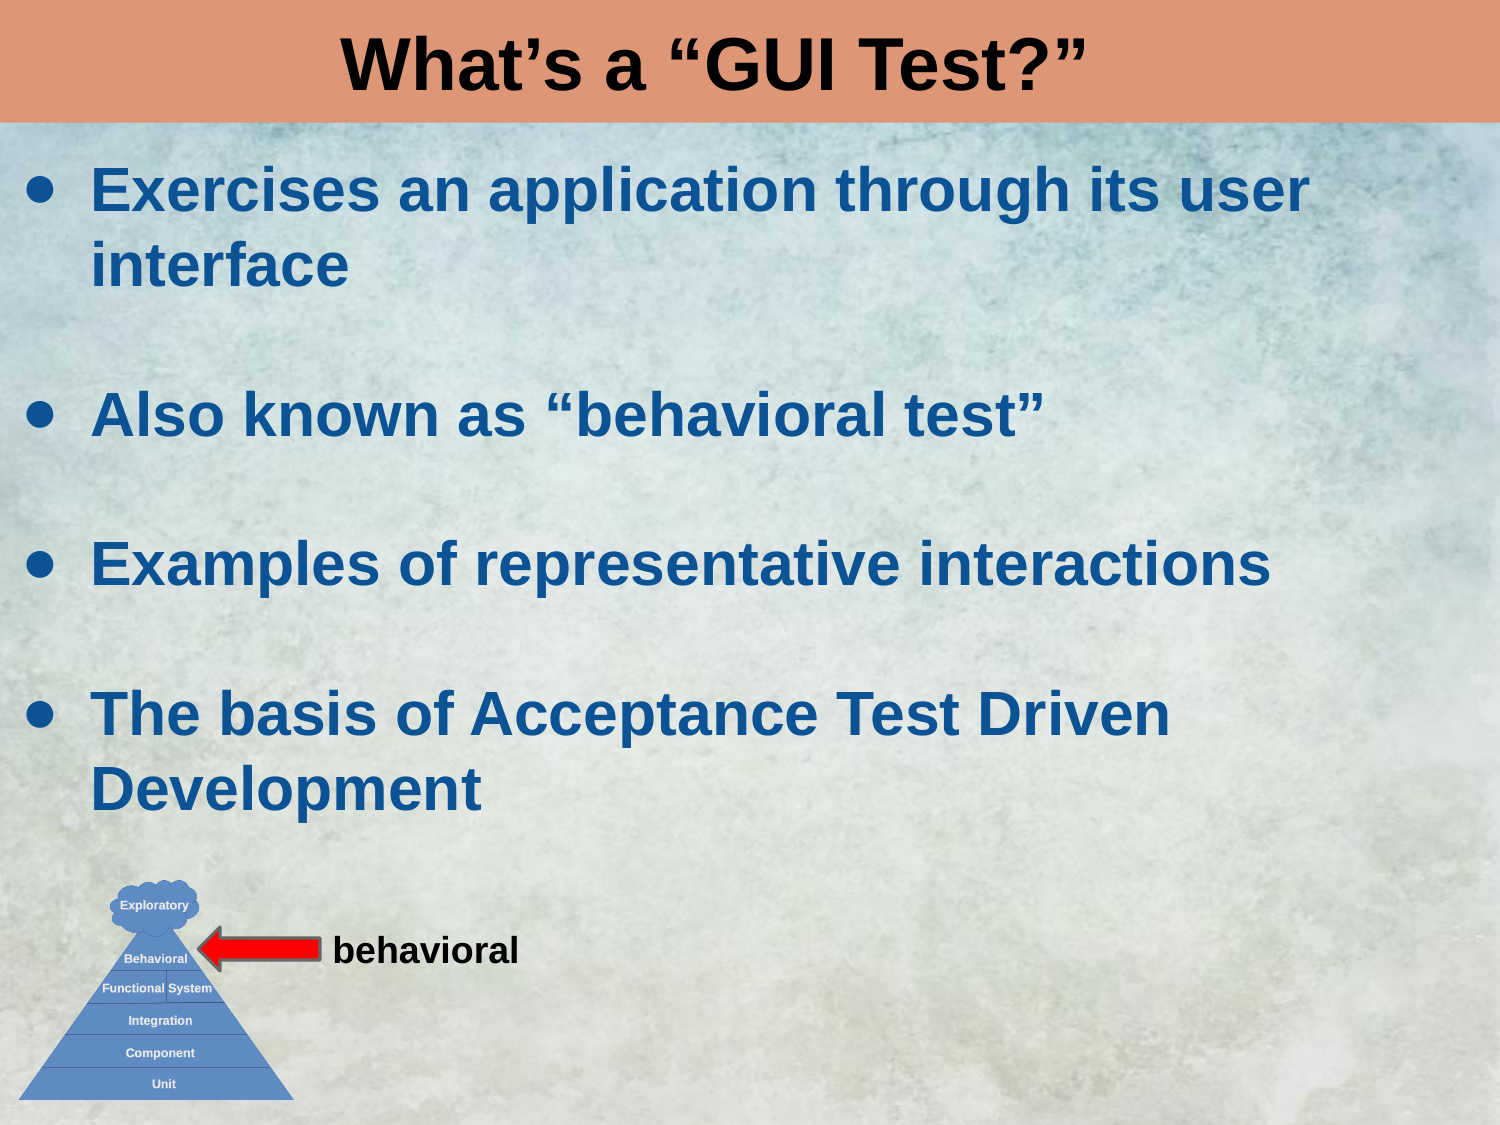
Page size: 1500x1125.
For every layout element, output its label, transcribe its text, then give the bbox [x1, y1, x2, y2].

text_box What’s a “GUI Test?” [0, 0, 1500, 123]
text_box behavioral [317, 910, 557, 978]
picture [0, 123, 1500, 1125]
text_box [198, 927, 321, 971]
subtitle Exercises an application through its user interface Also known as “behavioral test” Examples of representative interactions The basis of Acceptance Test Driven Development [0, 133, 1482, 945]
